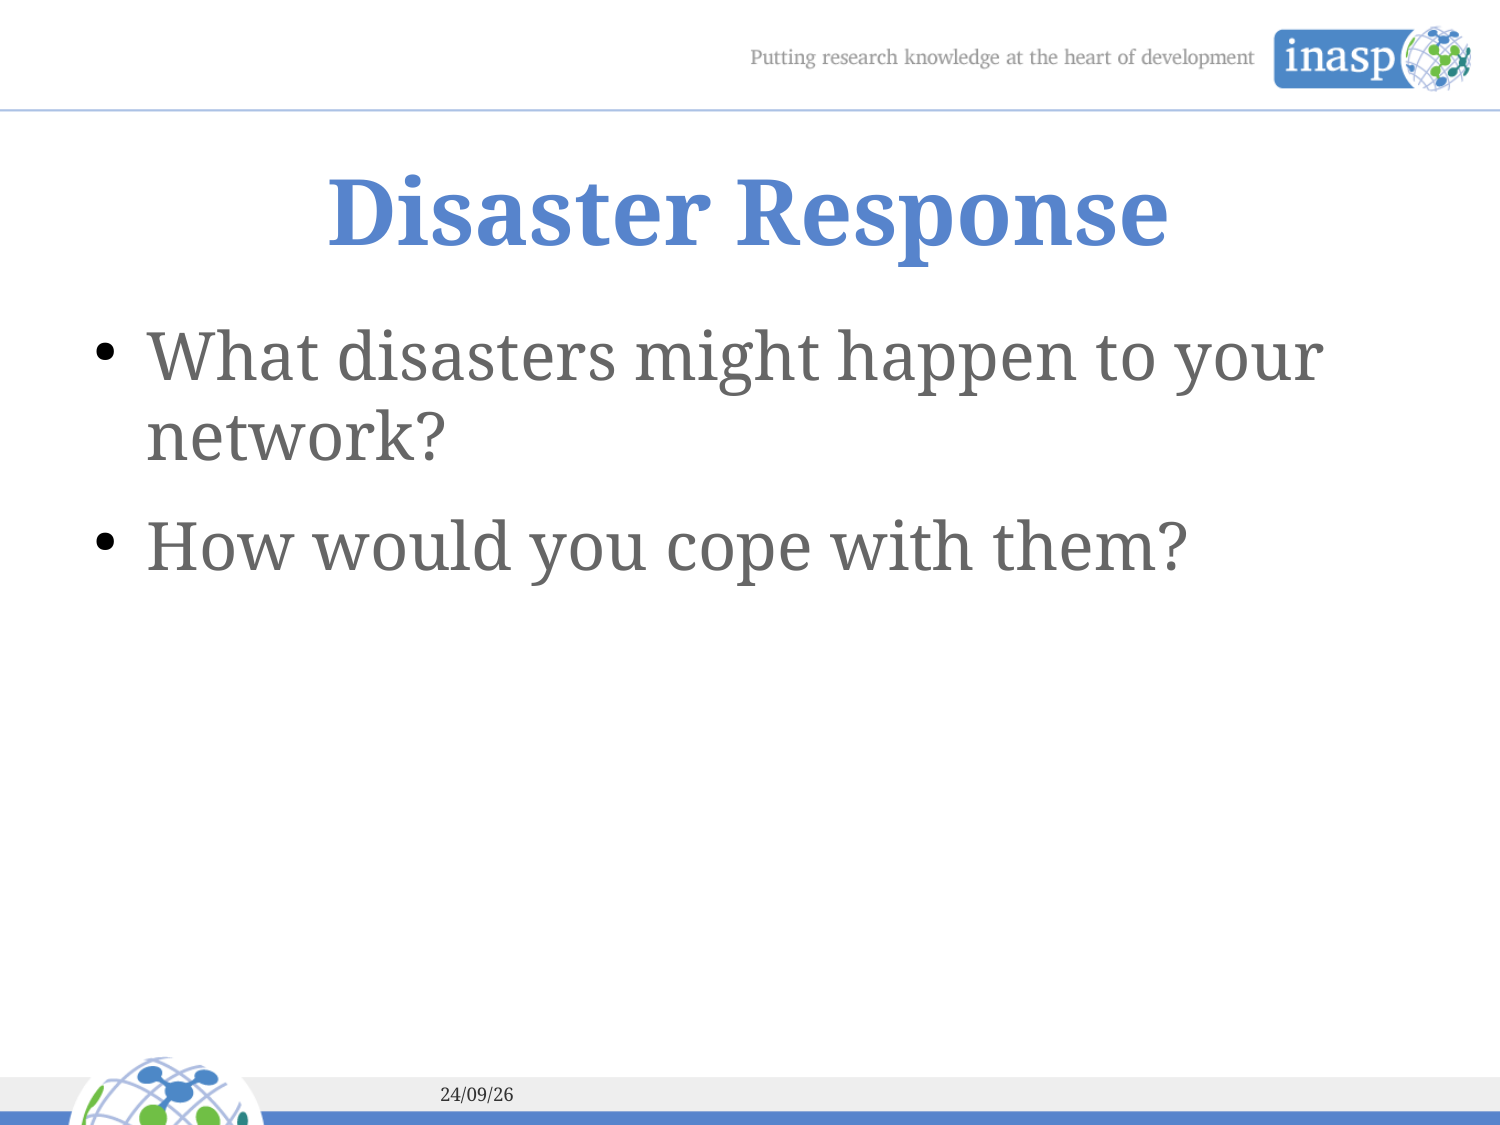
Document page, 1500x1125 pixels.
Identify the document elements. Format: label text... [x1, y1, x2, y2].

picture [0, 0, 1500, 1125]
list What disasters might happen to your network? How would you cope with them? [75, 313, 1426, 967]
title Disaster Response [75, 129, 1426, 313]
